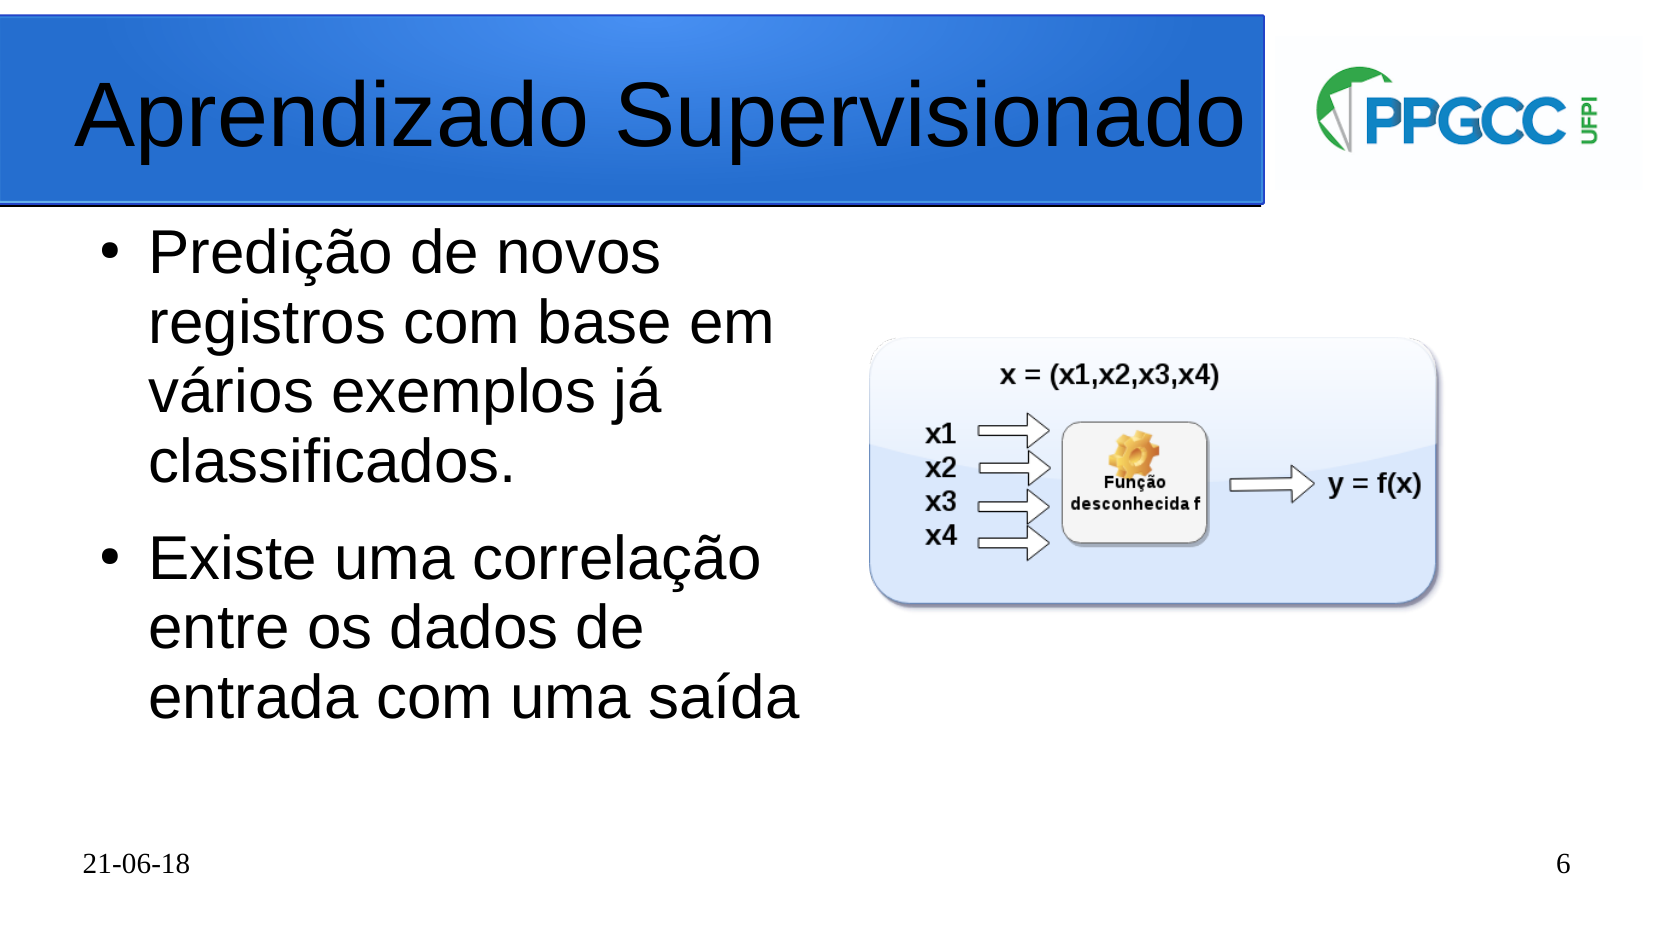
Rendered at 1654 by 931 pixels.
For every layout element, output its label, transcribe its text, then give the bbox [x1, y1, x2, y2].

list Predição de novos registros com base em vários exemplos já classificados. Existe uma correlação entre os dados de entrada com uma saída [82, 217, 809, 758]
picture [869, 337, 1446, 615]
picture [1275, 36, 1643, 190]
title Aprendizado Supervisionado [70, 12, 1252, 217]
